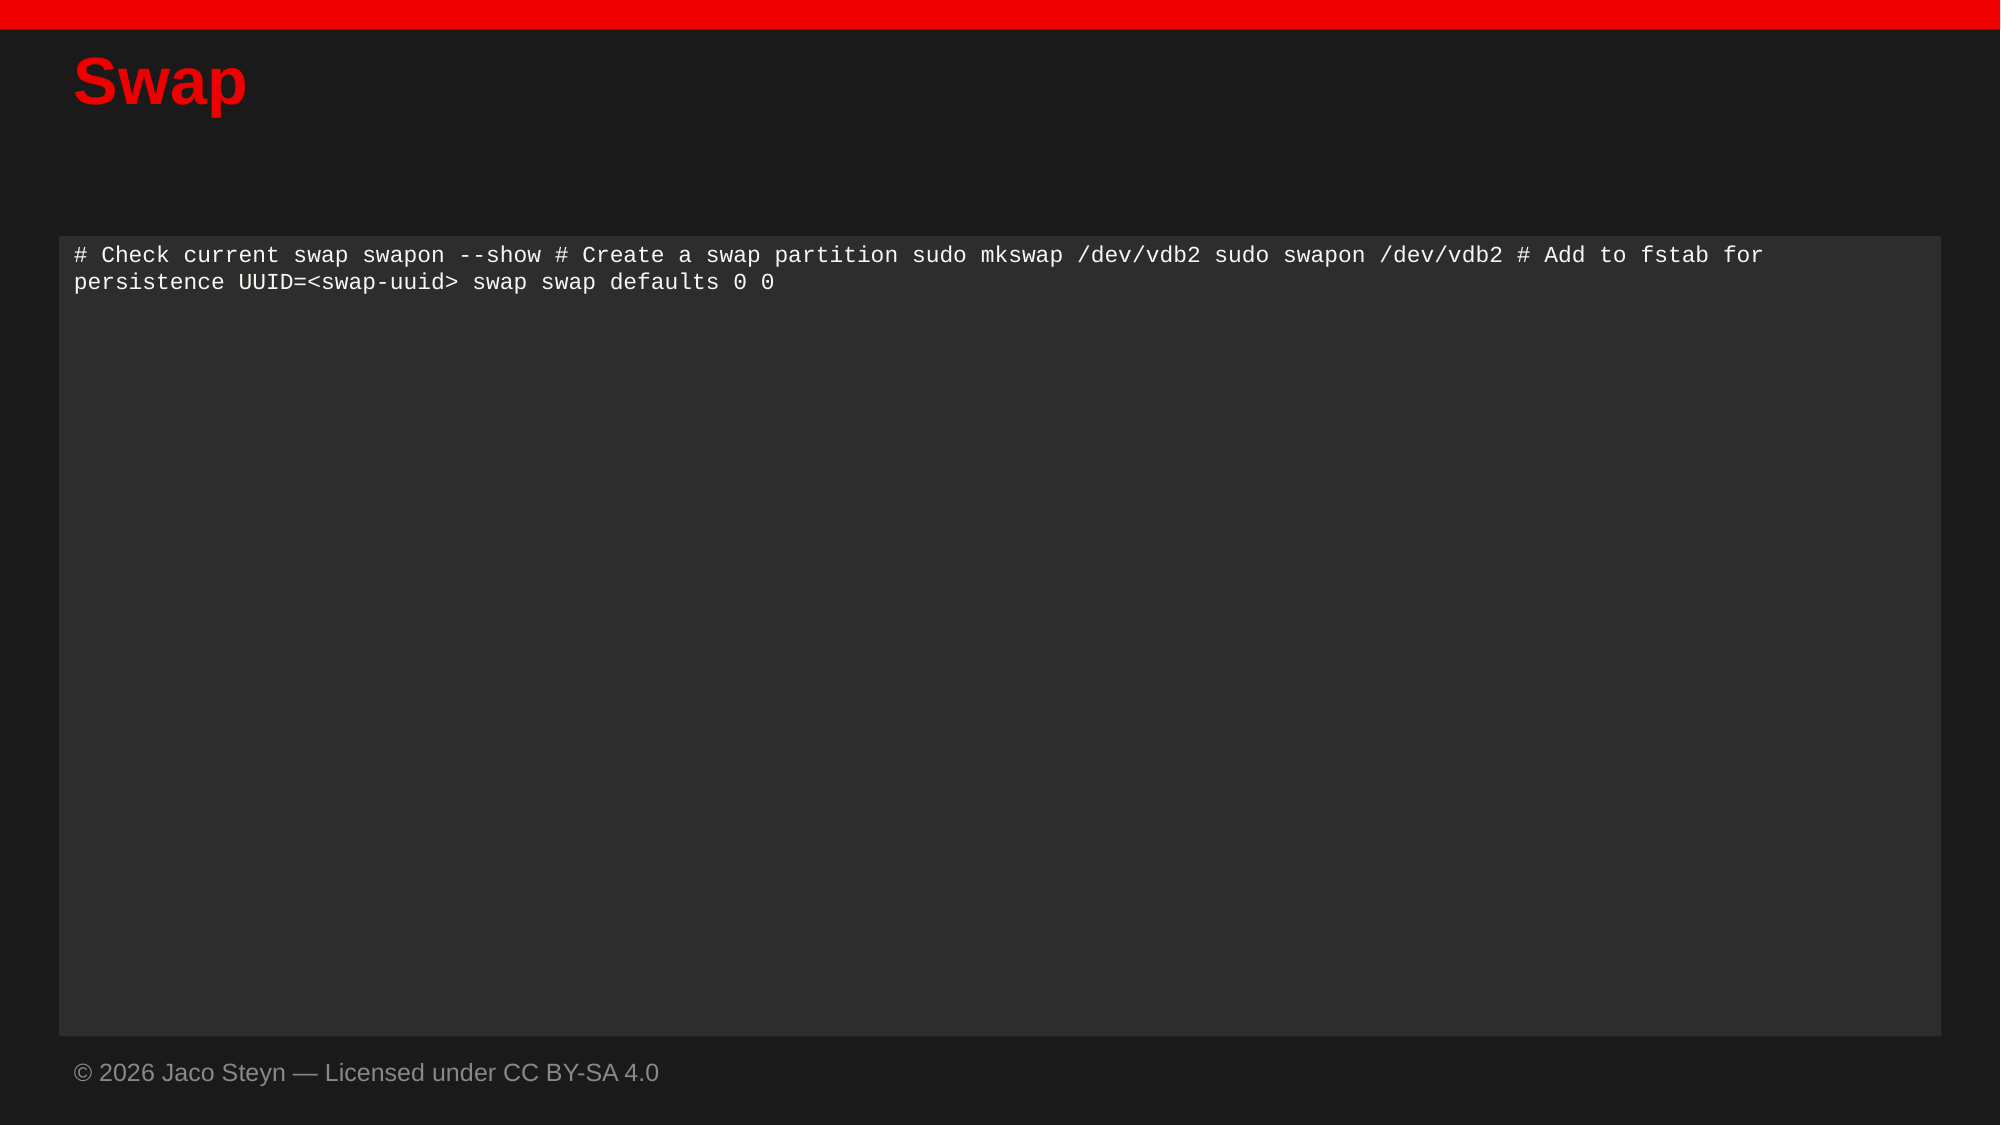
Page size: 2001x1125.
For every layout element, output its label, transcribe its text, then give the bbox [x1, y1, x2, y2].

text_box © 2026 Jaco Steyn — Licensed under CC BY-SA 4.0 [59, 1051, 1942, 1093]
text_box Swap [59, 36, 1942, 208]
text_box # Check current swap swapon --show # Create a swap partition sudo mkswap /dev/vdb2 sudo swapon /dev/vdb2 # Add to fstab for persistence UUID=<swap-uuid> swap swap defaults 0 0 [59, 236, 1942, 1037]
text_box [0, 0, 2001, 30]
